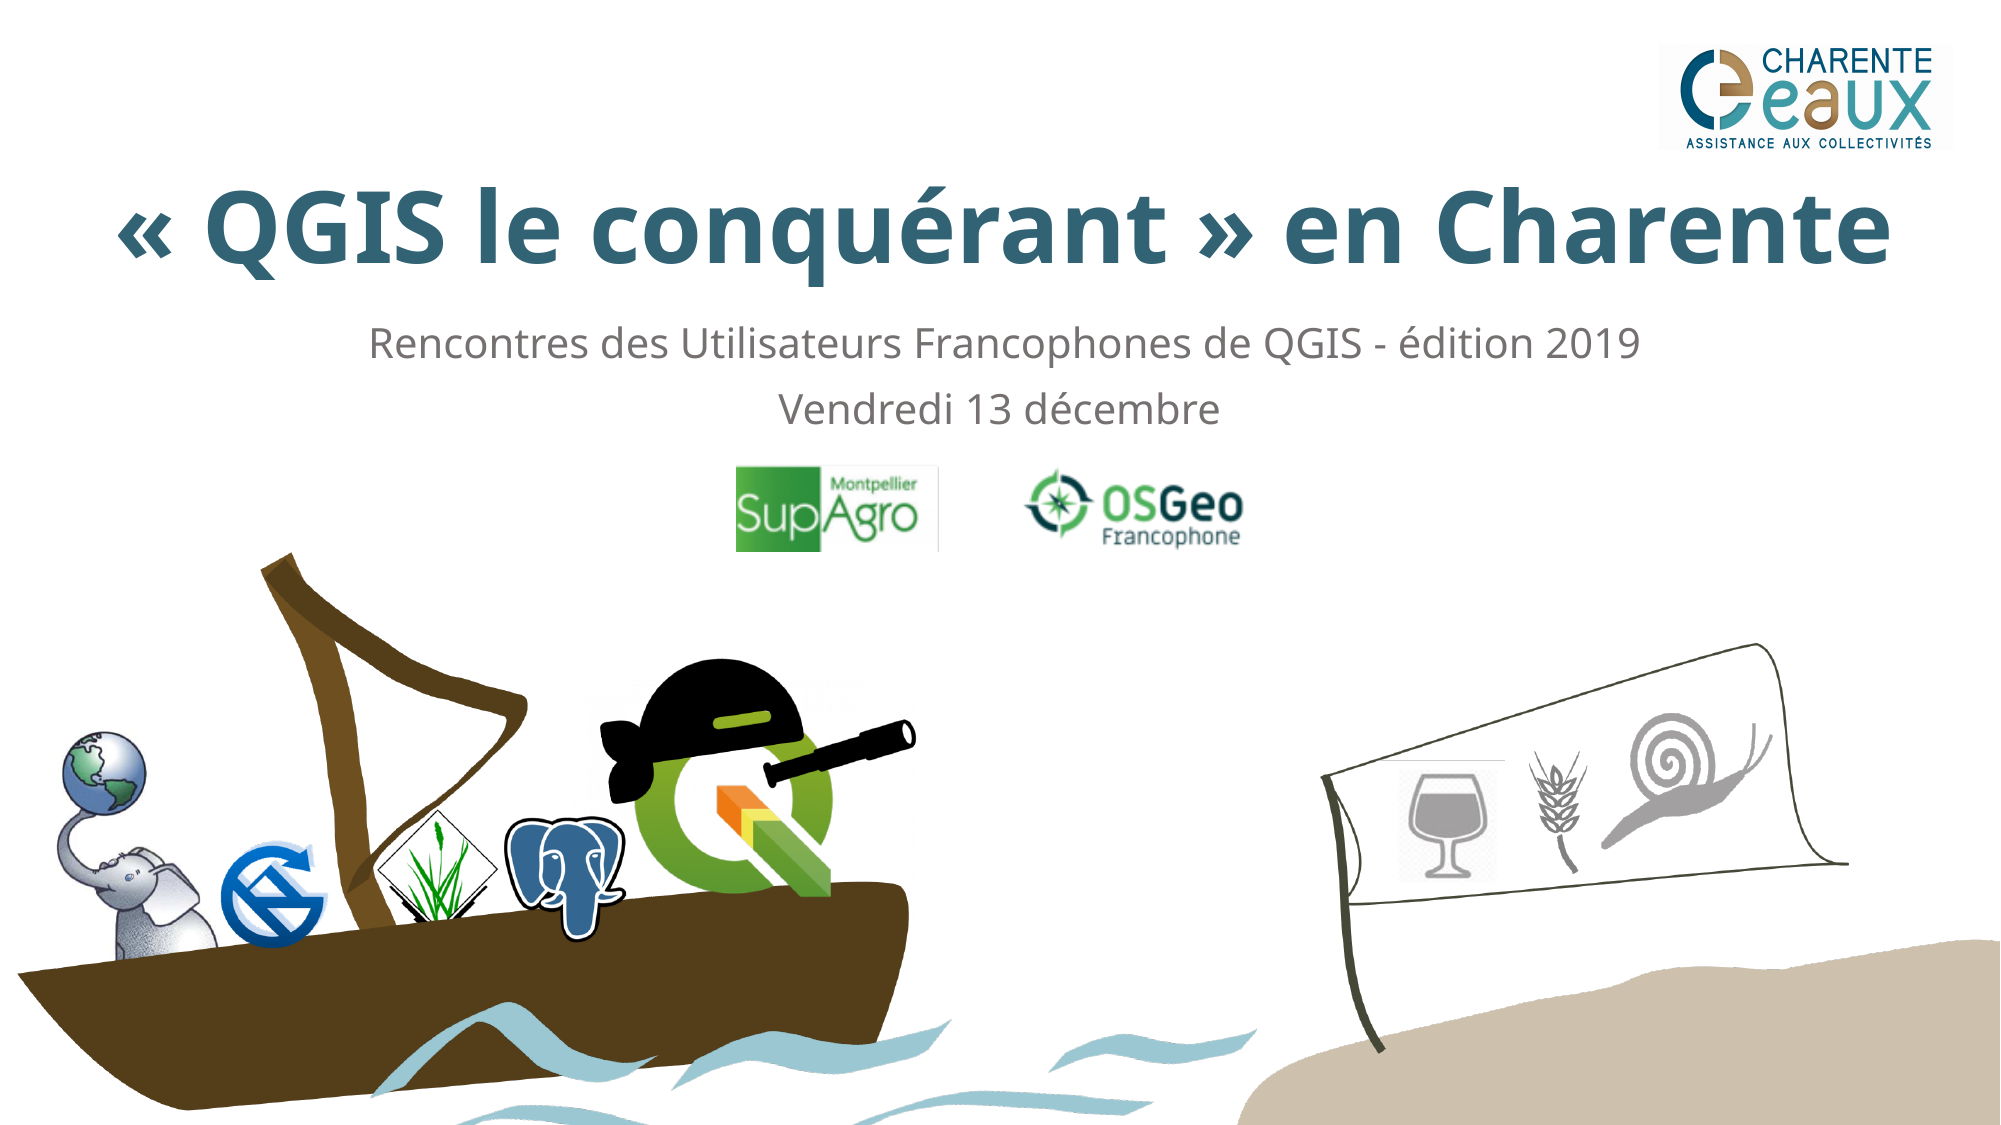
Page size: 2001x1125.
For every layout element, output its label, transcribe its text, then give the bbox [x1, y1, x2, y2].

picture [1658, 44, 1953, 150]
picture [13, 462, 2000, 1125]
subtitle Rencontres des Utilisateurs Francophones de QGIS - édition 2019 Vendredi 13 décembre [255, 302, 1756, 454]
title « QGIS le conquérant » en Charente [57, 14, 1953, 449]
